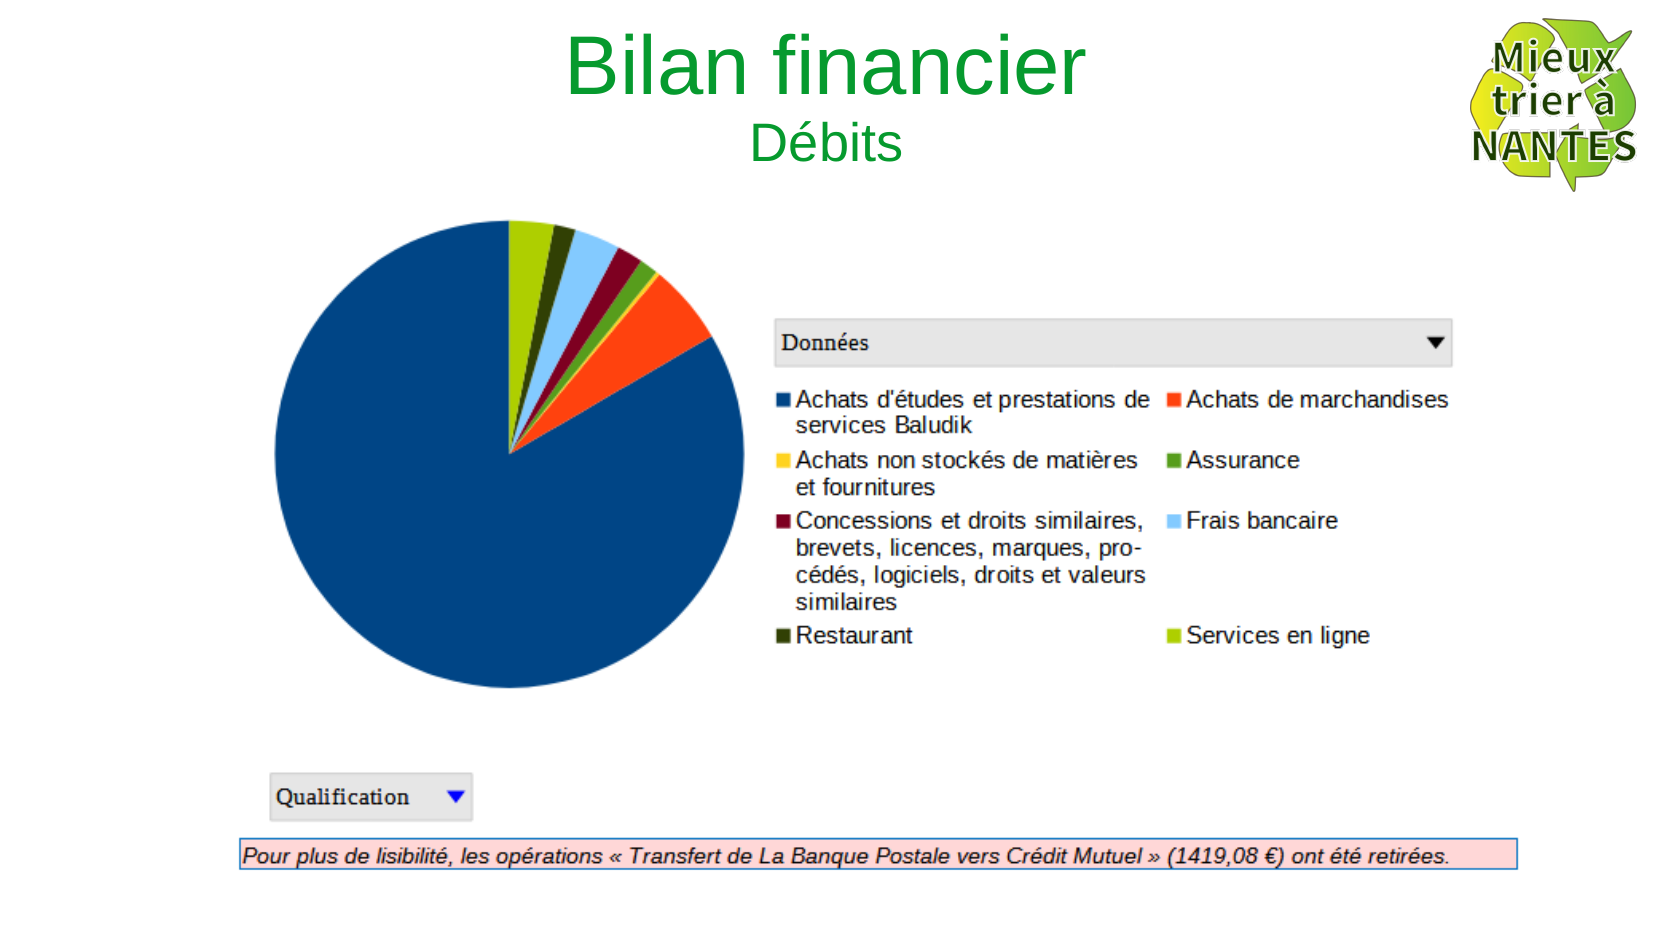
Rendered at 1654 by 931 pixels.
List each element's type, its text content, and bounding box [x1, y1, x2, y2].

picture [1470, 18, 1637, 192]
picture [206, 199, 1531, 886]
title Bilan financier Débits [82, 21, 1470, 166]
